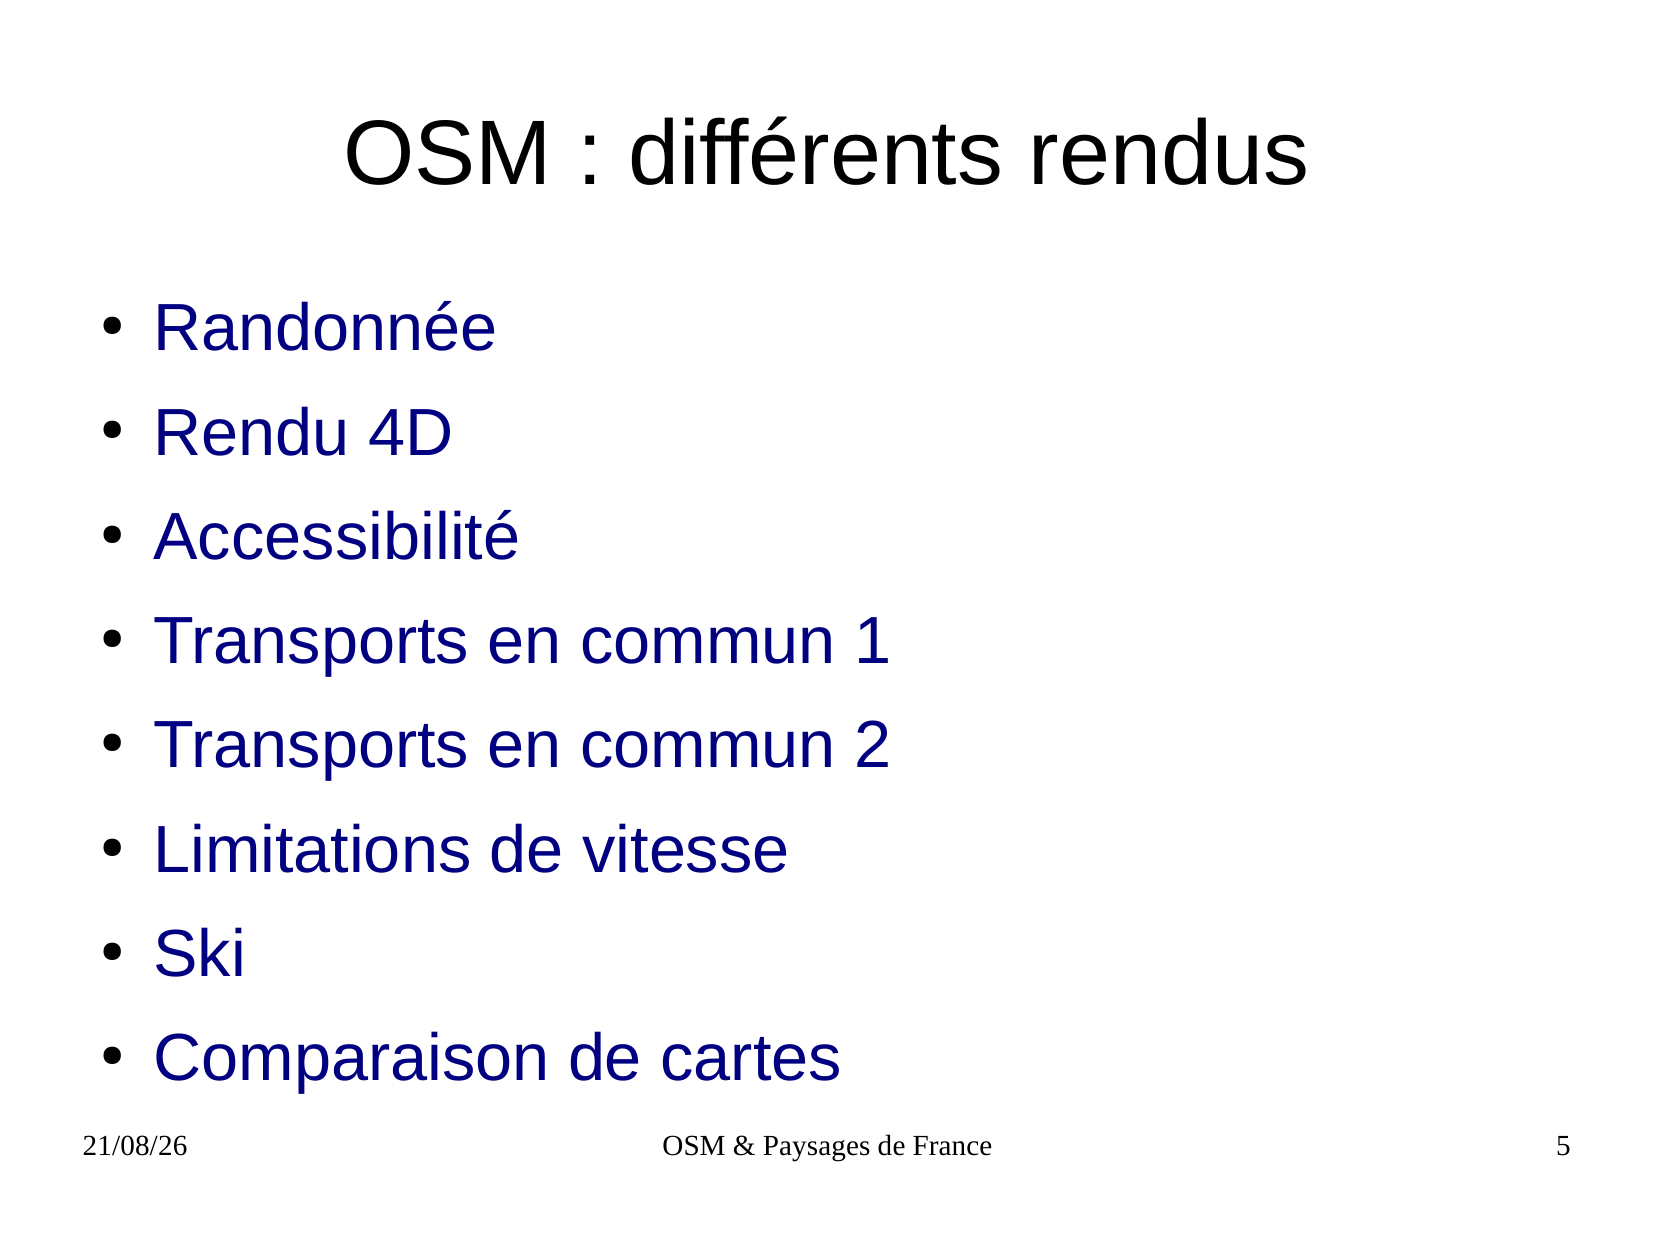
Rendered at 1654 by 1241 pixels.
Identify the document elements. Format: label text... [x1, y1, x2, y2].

title OSM : différents rendus [82, 49, 1571, 257]
list Randonnée Rendu 4D Accessibilité Transports en commun 1 Transports en commun 2 Limitations de vitesse Ski Comparaison de cartes [82, 290, 1571, 1201]
